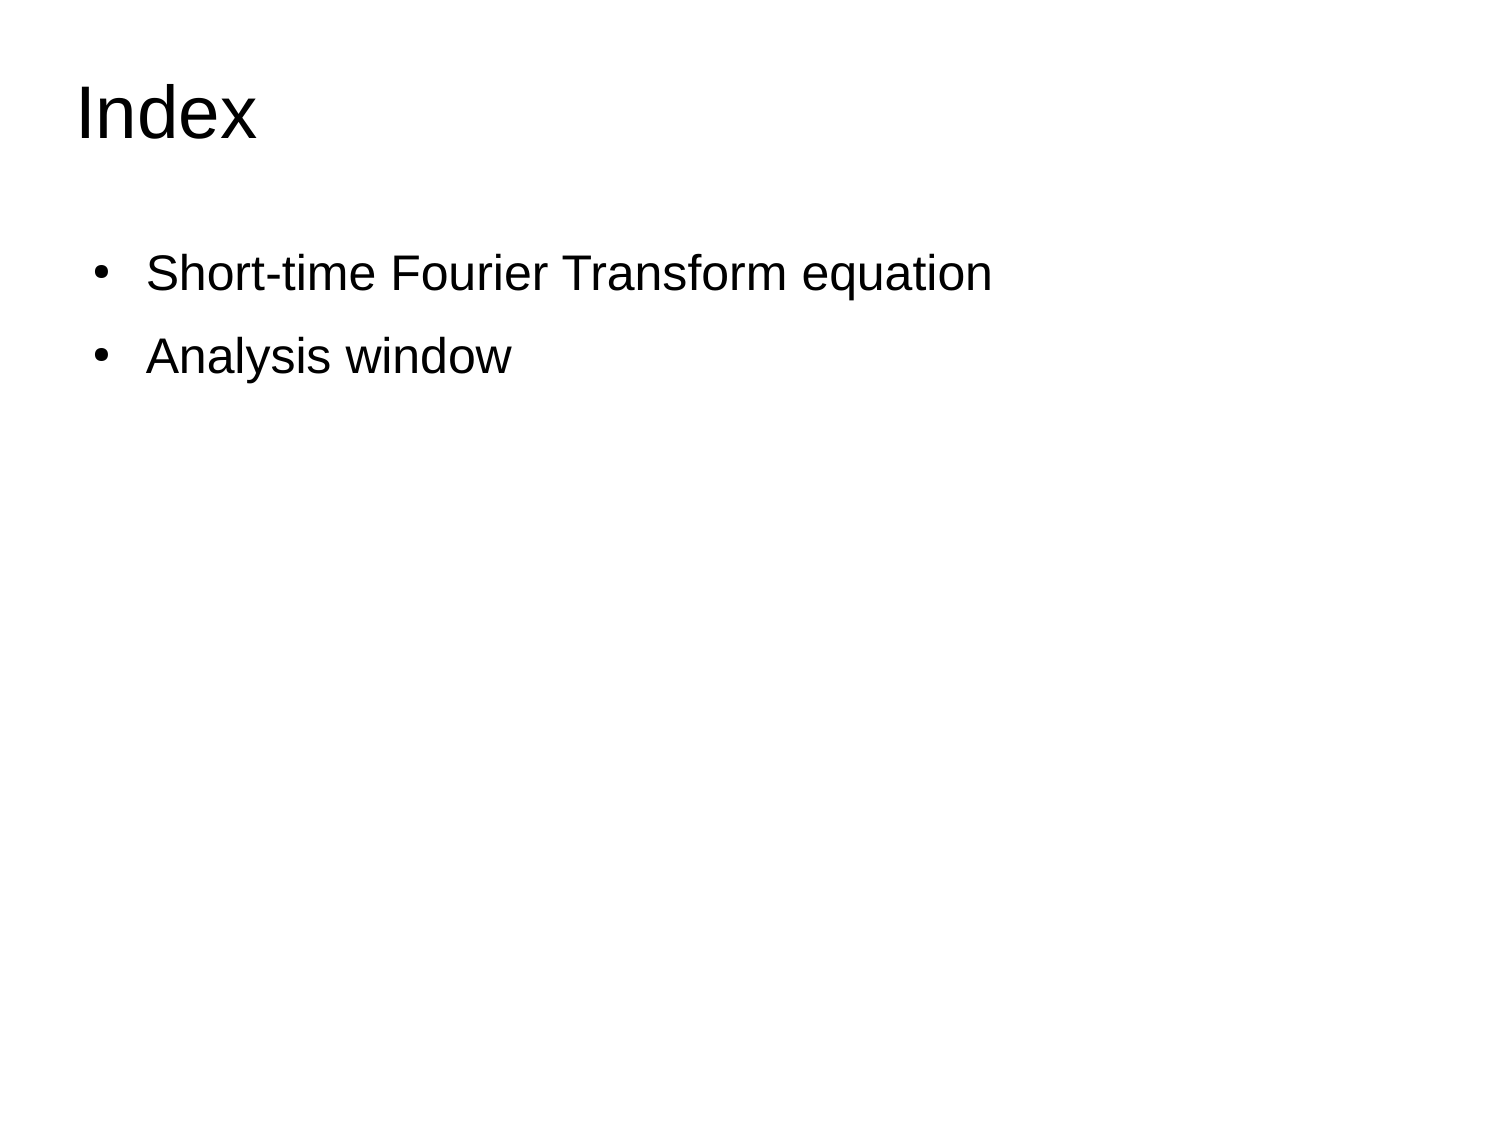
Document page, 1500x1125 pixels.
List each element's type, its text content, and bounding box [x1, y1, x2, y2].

title Index [75, 44, 1425, 180]
list Short-time Fourier Transform equation Analysis window [75, 245, 1425, 931]
